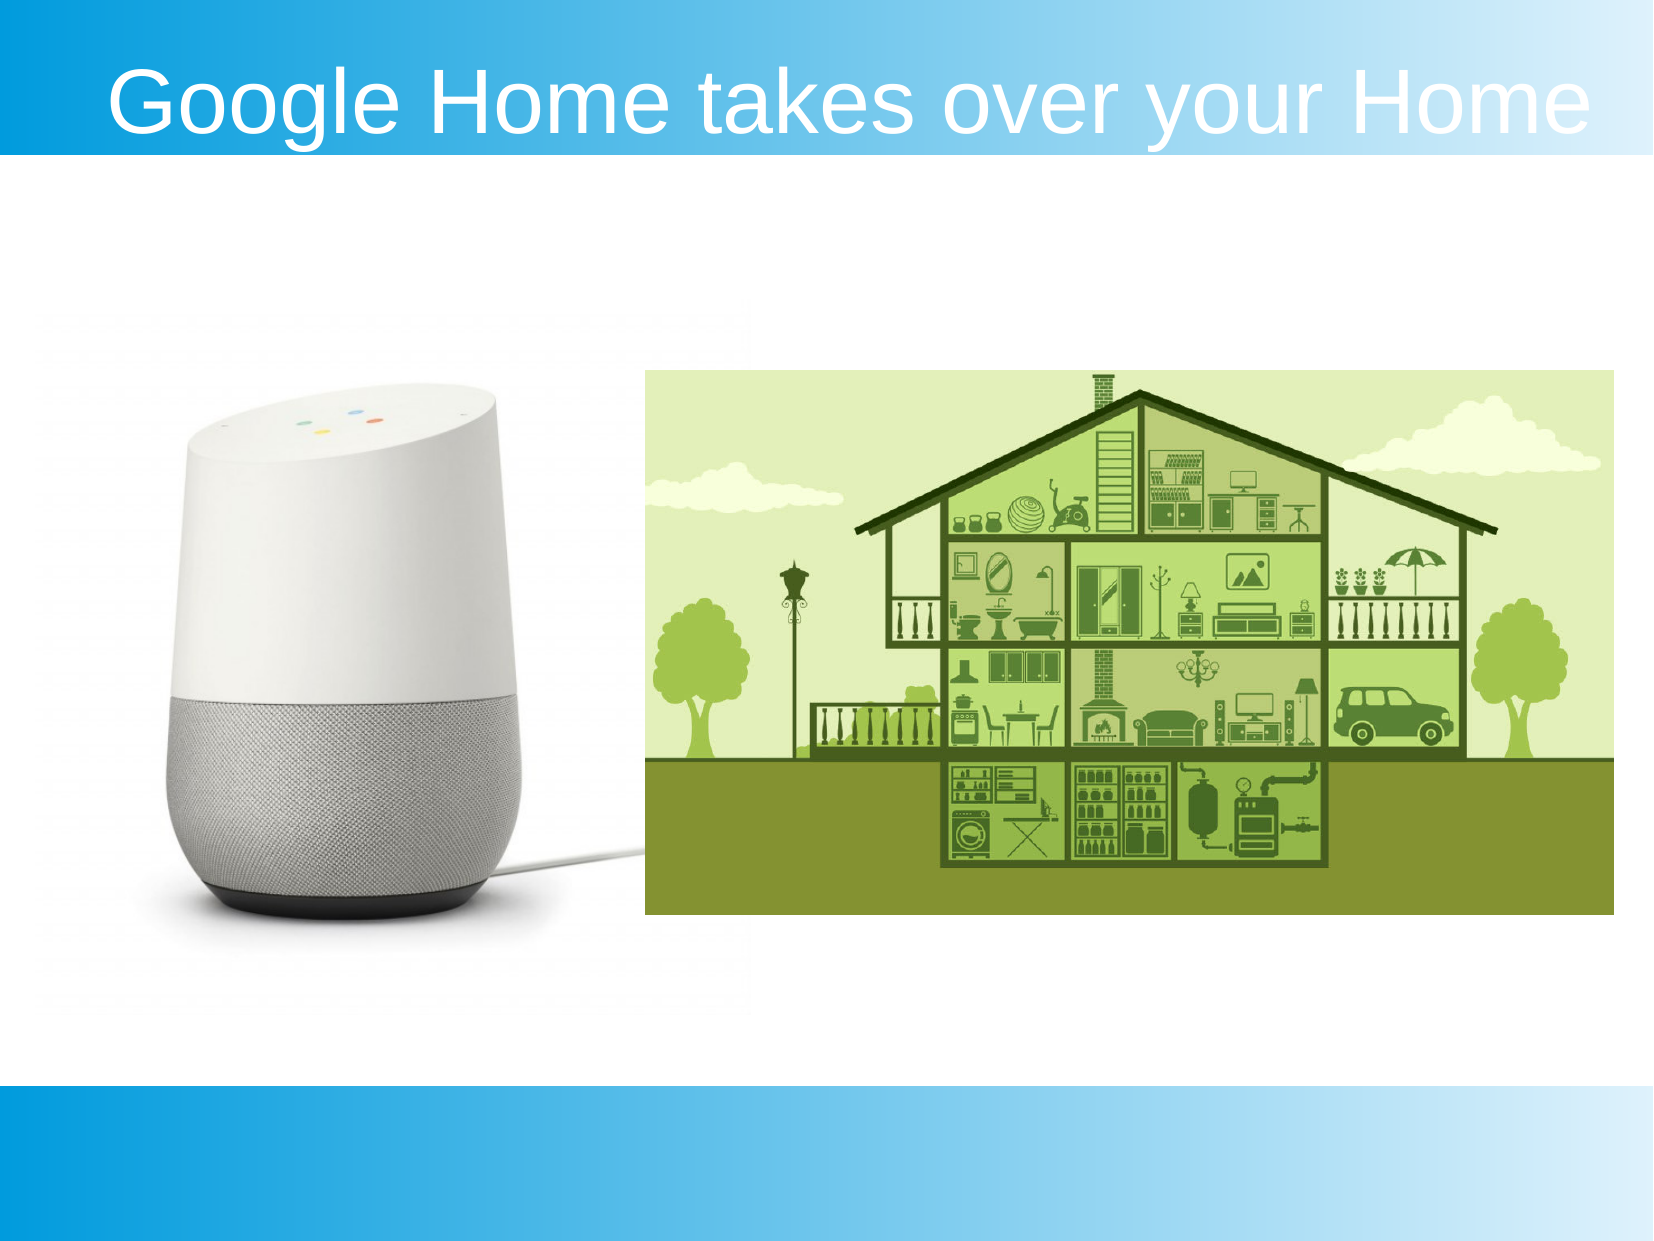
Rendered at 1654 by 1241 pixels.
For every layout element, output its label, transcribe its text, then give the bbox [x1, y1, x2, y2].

picture [35, 299, 1614, 1015]
title Google Home takes over your Home [82, 0, 1621, 205]
